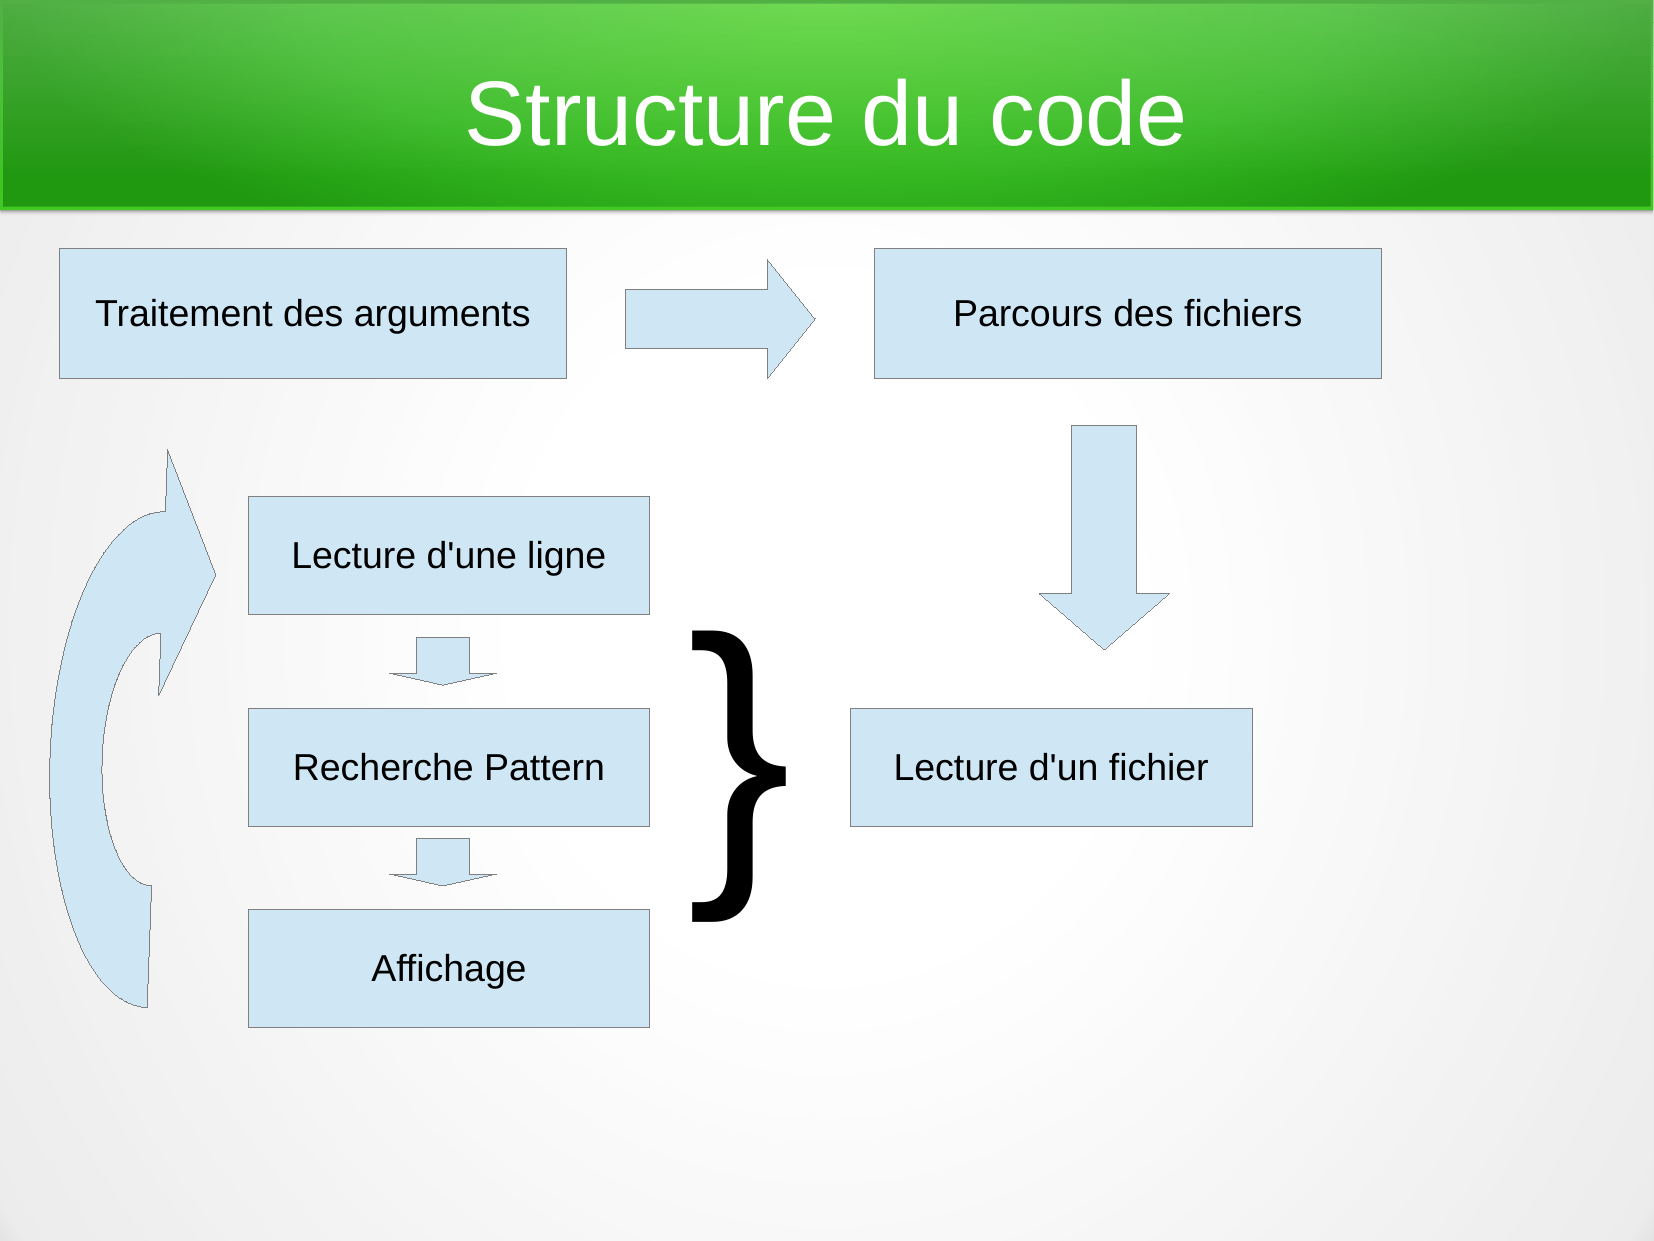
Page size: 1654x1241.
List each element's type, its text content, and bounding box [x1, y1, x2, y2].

text_box Lecture d'un fichier [850, 708, 1253, 827]
text_box Lecture d'une ligne [248, 496, 650, 615]
text_box [389, 838, 497, 886]
text_box [49, 449, 216, 1008]
text_box Traitement des arguments [59, 248, 567, 379]
text_box Parcours des fichiers [874, 248, 1382, 379]
text_box [625, 259, 816, 379]
text_box } [673, 566, 815, 1097]
text_box Recherche Pattern [248, 708, 650, 827]
text_box [389, 637, 497, 686]
title Structure du code [82, 49, 1571, 179]
text_box Affichage [248, 909, 650, 1028]
text_box [1039, 425, 1170, 650]
